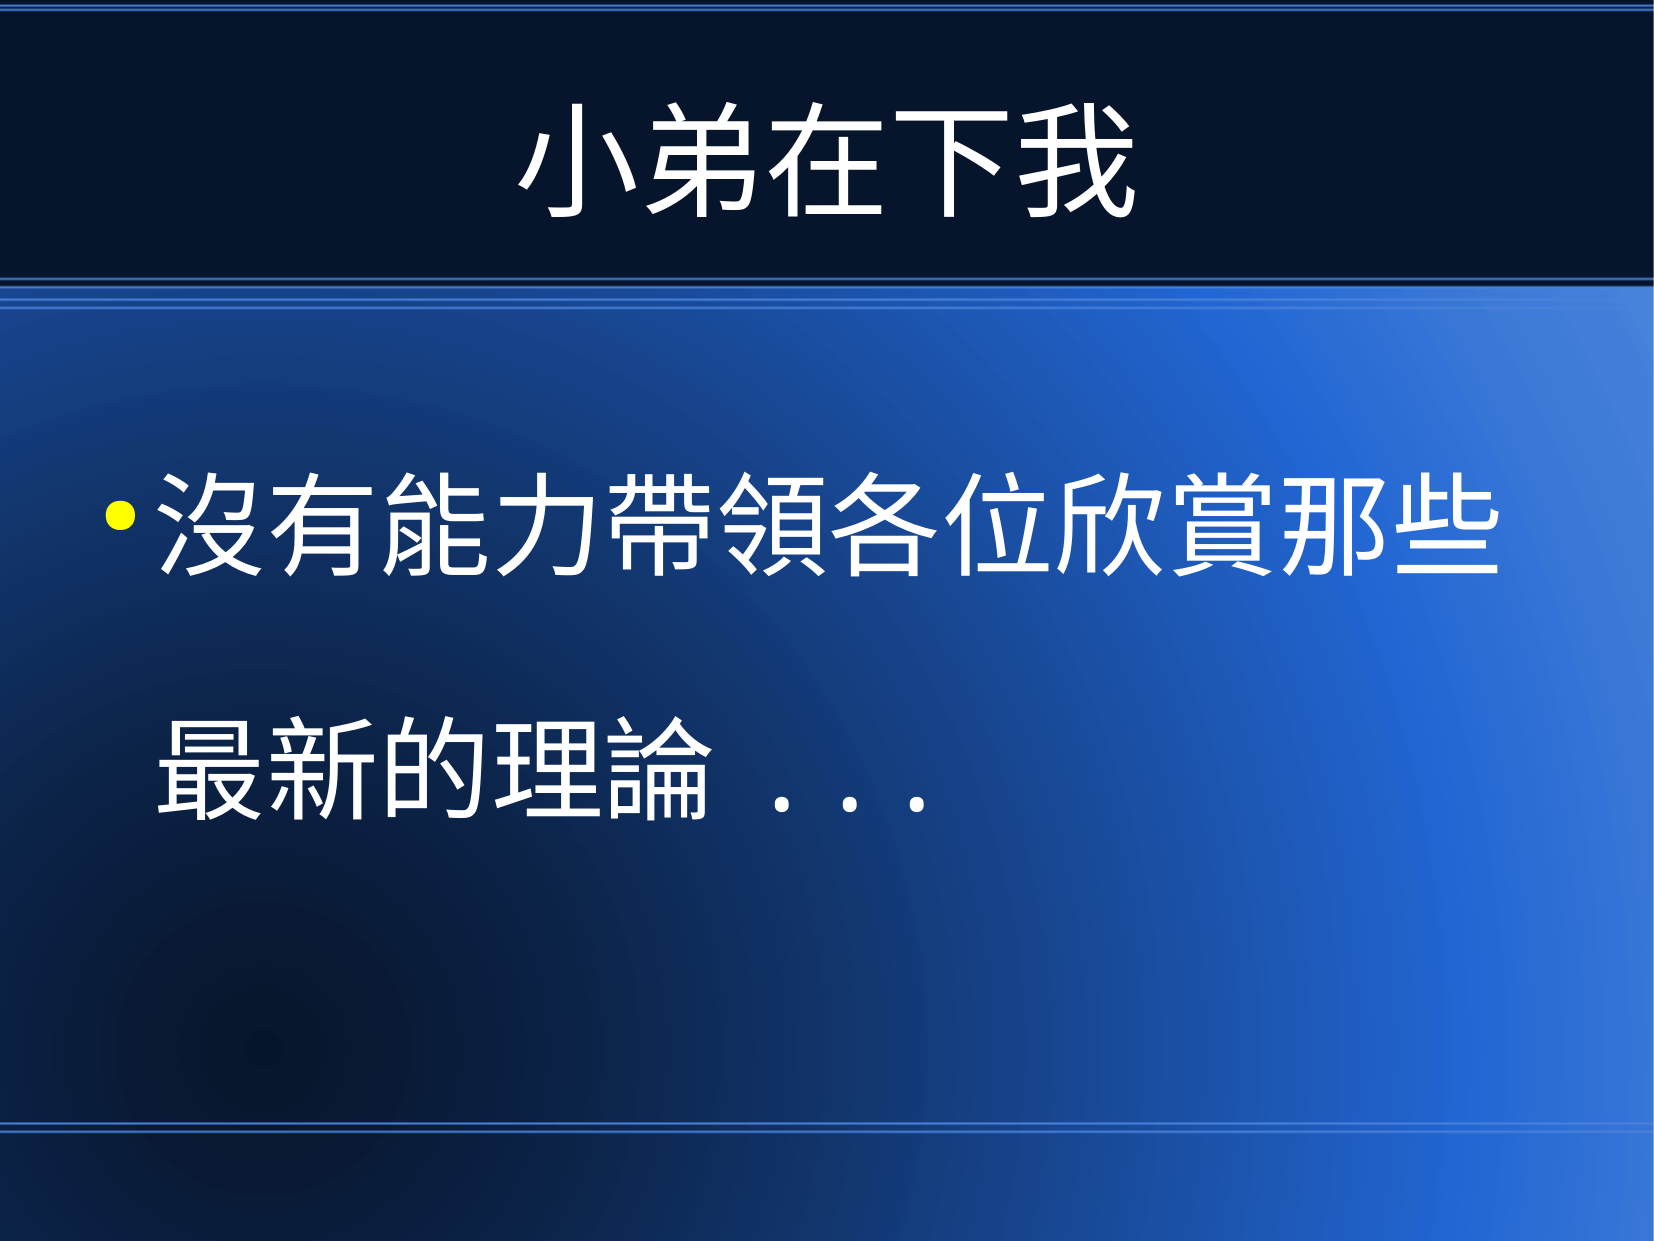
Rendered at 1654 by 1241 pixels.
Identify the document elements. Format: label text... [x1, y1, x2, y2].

list 沒有能力帶領各位欣賞那些最新的理論... [82, 355, 1571, 1241]
title 小弟在下我 [82, 49, 1571, 257]
picture [0, 0, 1654, 1241]
